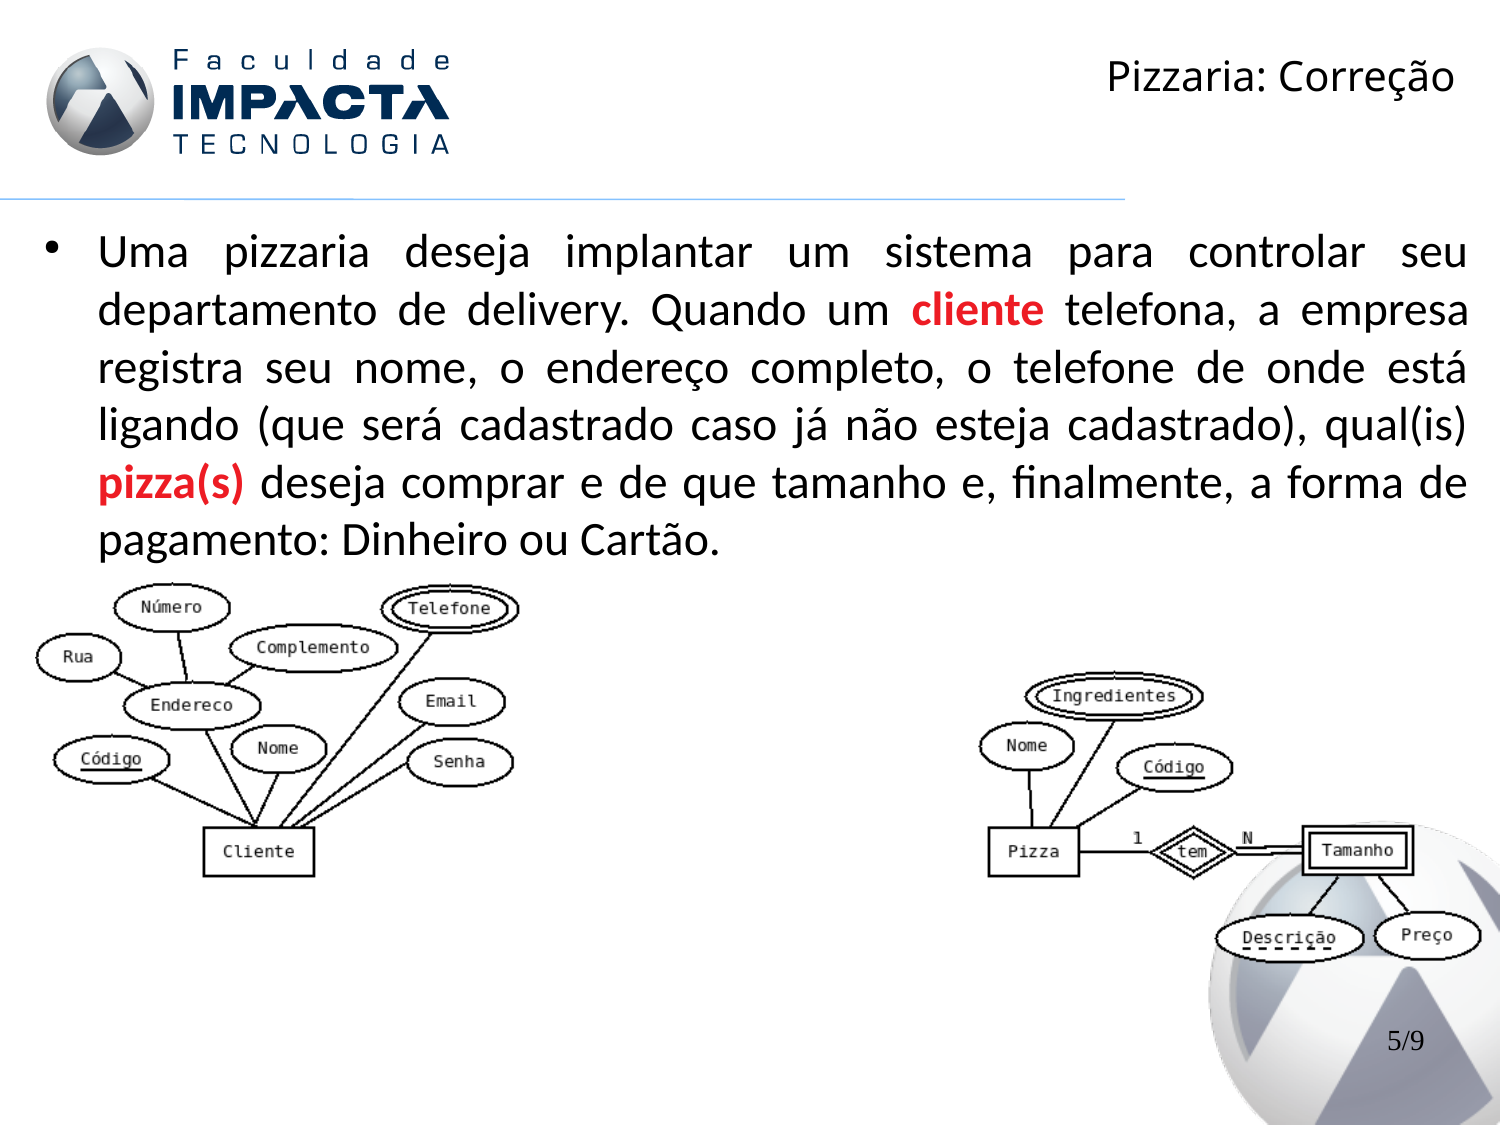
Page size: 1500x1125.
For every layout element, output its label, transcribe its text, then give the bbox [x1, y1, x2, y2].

list Uma pizzaria deseja implantar um sistema para controlar seu departamento de delivery. Quando um cliente telefona, a empresa registra seu nome, o endereço completo, o telefone de onde está ligando (que será cadastrado caso já não esteja cadastrado), qual(is) pizza(s) deseja comprar e de que tamanho e, finalmente, a forma de pagamento: Dinheiro ou Cartão. [29, 219, 1471, 567]
picture [35, 582, 1500, 1125]
picture [35, 35, 458, 164]
title Pizzaria: Correção [454, 42, 1471, 194]
